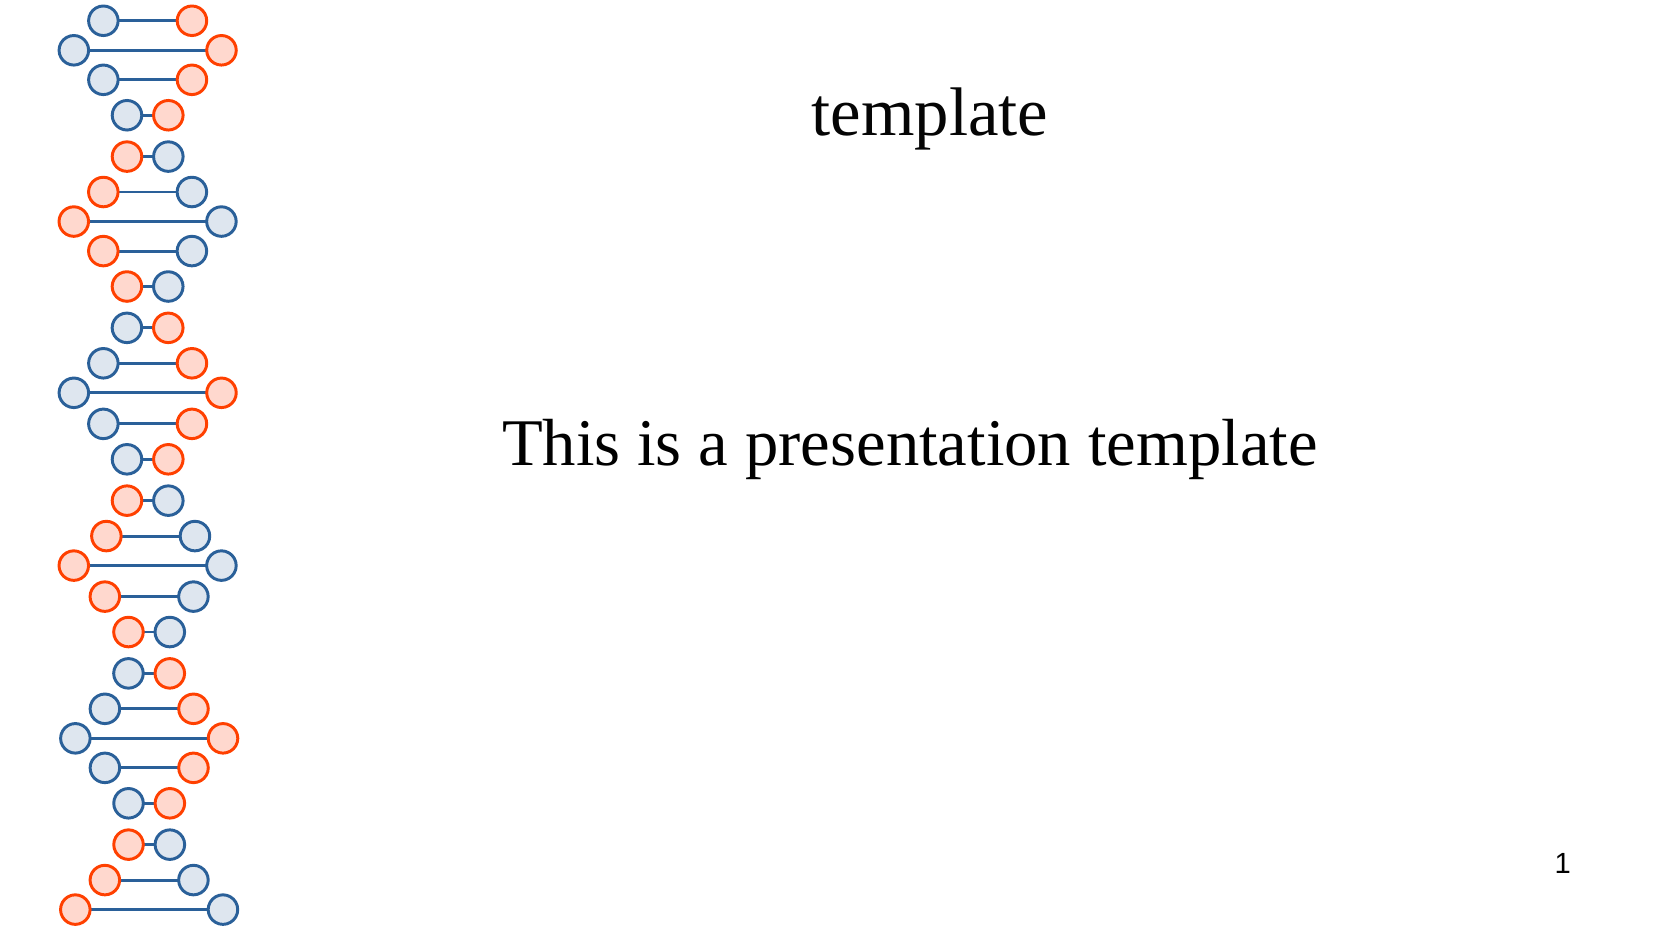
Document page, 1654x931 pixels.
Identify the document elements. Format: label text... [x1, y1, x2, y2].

subtitle This is a presentation template [246, 173, 1576, 713]
title template [265, 35, 1595, 189]
